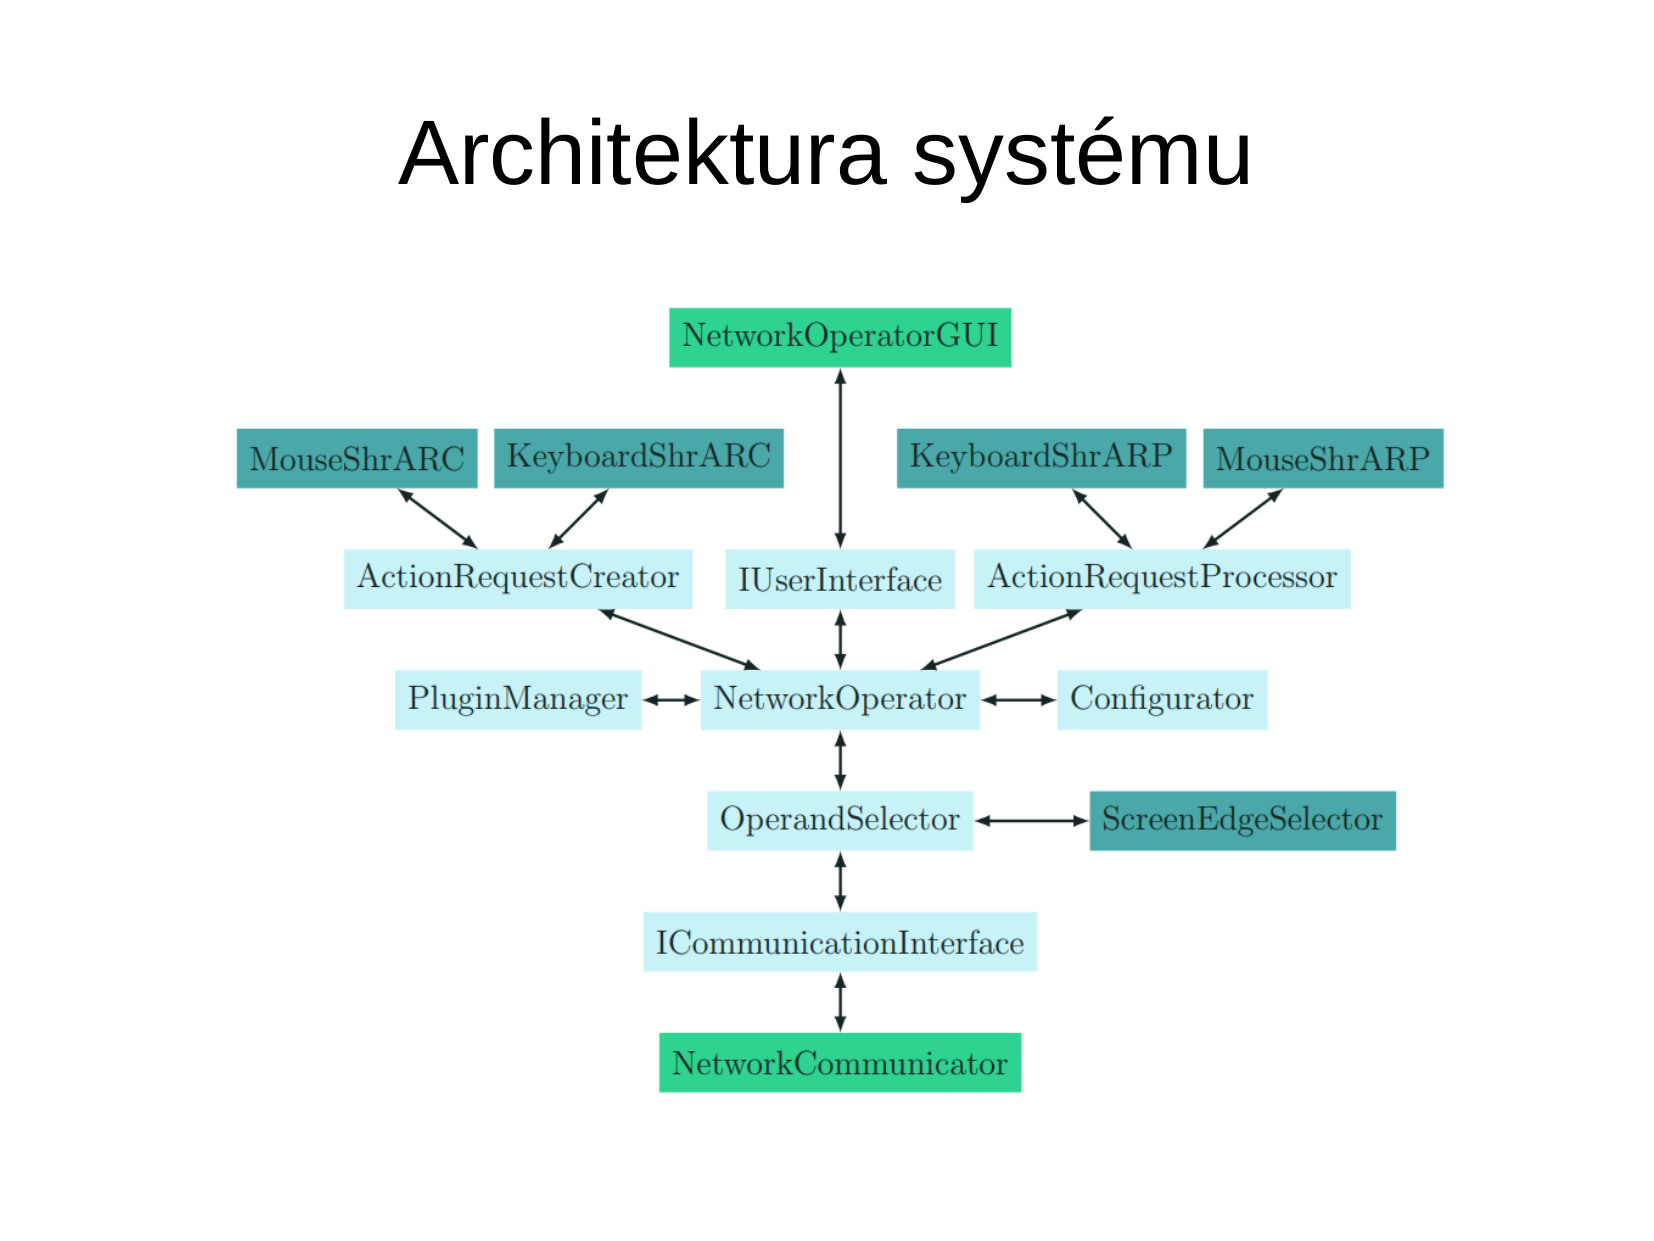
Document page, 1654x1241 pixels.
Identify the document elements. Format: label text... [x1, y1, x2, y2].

picture [158, 290, 1524, 1111]
title Architektura systému [82, 49, 1571, 257]
